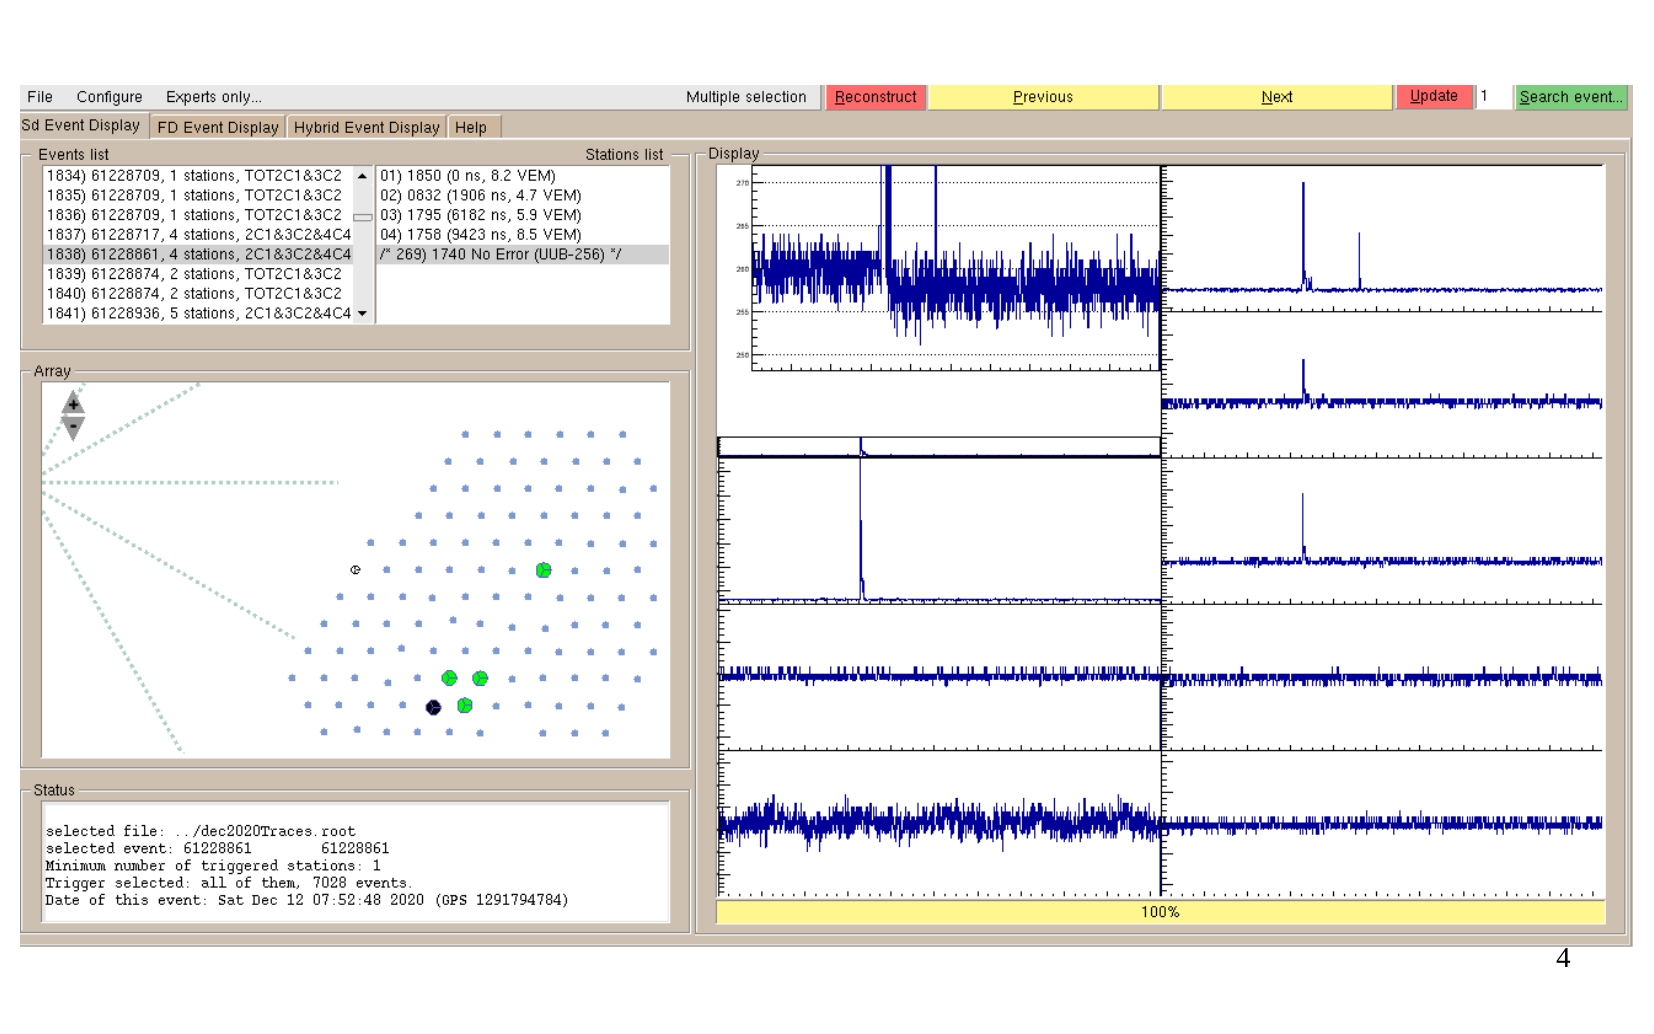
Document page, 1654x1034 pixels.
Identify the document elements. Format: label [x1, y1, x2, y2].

picture [20, 85, 1633, 948]
